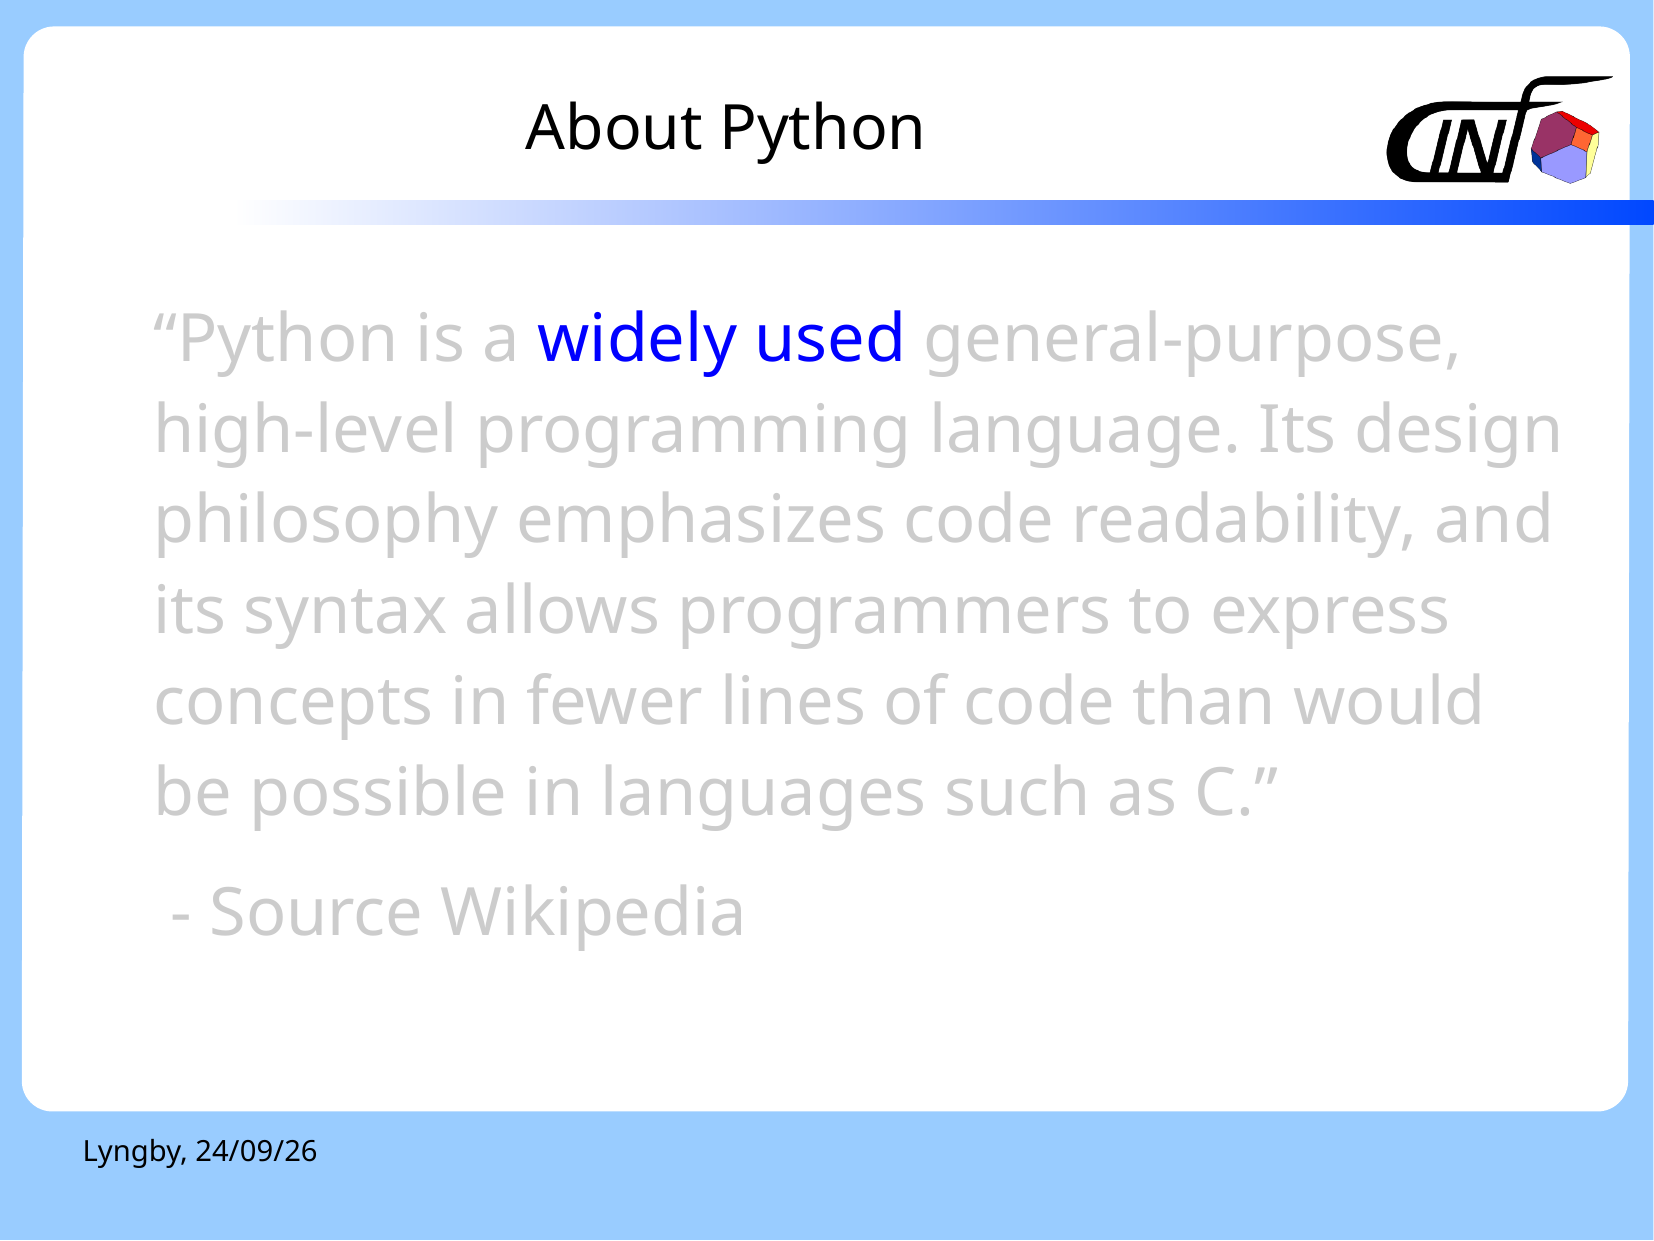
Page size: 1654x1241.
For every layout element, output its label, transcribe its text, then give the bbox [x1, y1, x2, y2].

text_box 1442 [956, 201, 961, 224]
picture [1386, 76, 1613, 184]
title About Python [82, 49, 1371, 201]
list “Python is a widely used general-purpose, high-level programming language. Its design philosophy emphasizes code readability, and its syntax allows programmers to express concepts in fewer lines of code than would be possible in languages such as C.” - Source Wikipedia [82, 290, 1571, 1010]
